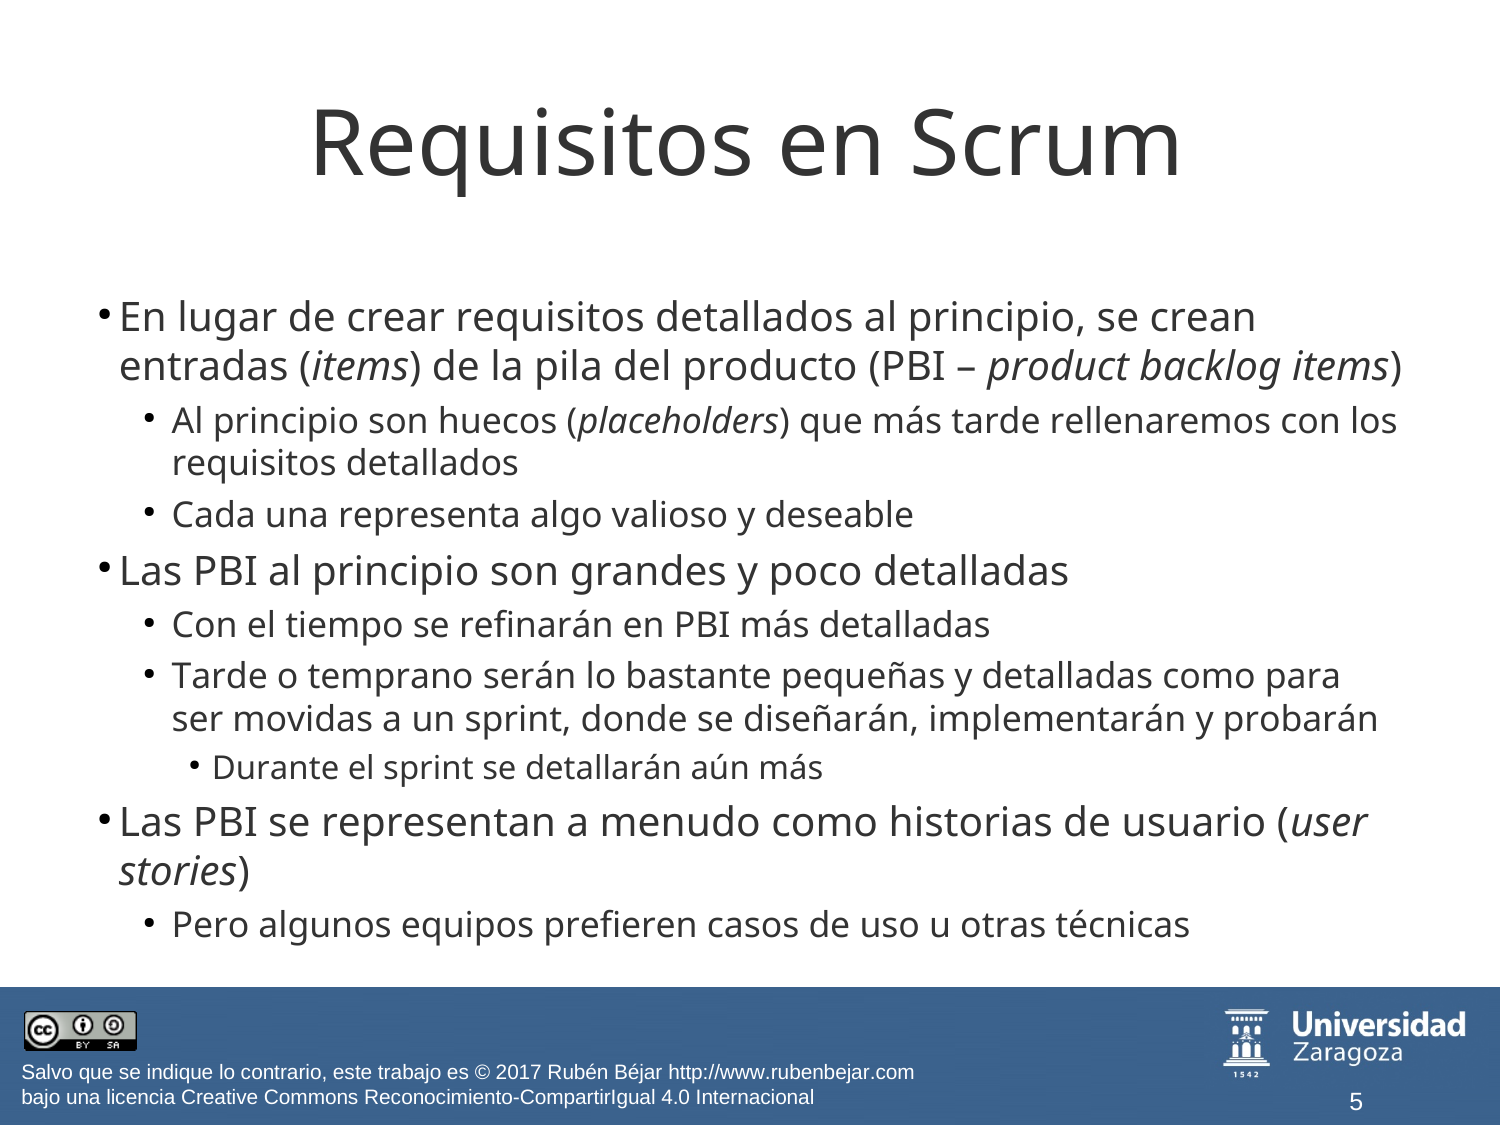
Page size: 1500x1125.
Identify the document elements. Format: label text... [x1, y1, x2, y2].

picture [0, 987, 1500, 1125]
title Requisitos en Scrum [74, 21, 1420, 257]
list En lugar de crear requisitos detallados al principio, se crean entradas (items) de la pila del producto (PBI – product backlog items) Al principio son huecos (placeholders) que más tarde rellenaremos con los requisitos detallados Cada una representa algo valioso y deseable Las PBI al principio son grandes y poco detalladas Con el tiempo se refinarán en PBI más detalladas Tarde o temprano serán lo bastante pequeñas y detalladas como para ser movidas a un sprint, donde se diseñarán, implementarán y probarán Durante el sprint se detallarán aún más Las PBI se representan a menudo como historias de usuario (user stories) Pero algunos equipos prefieren casos de uso u otras técnicas [82, 283, 1418, 957]
